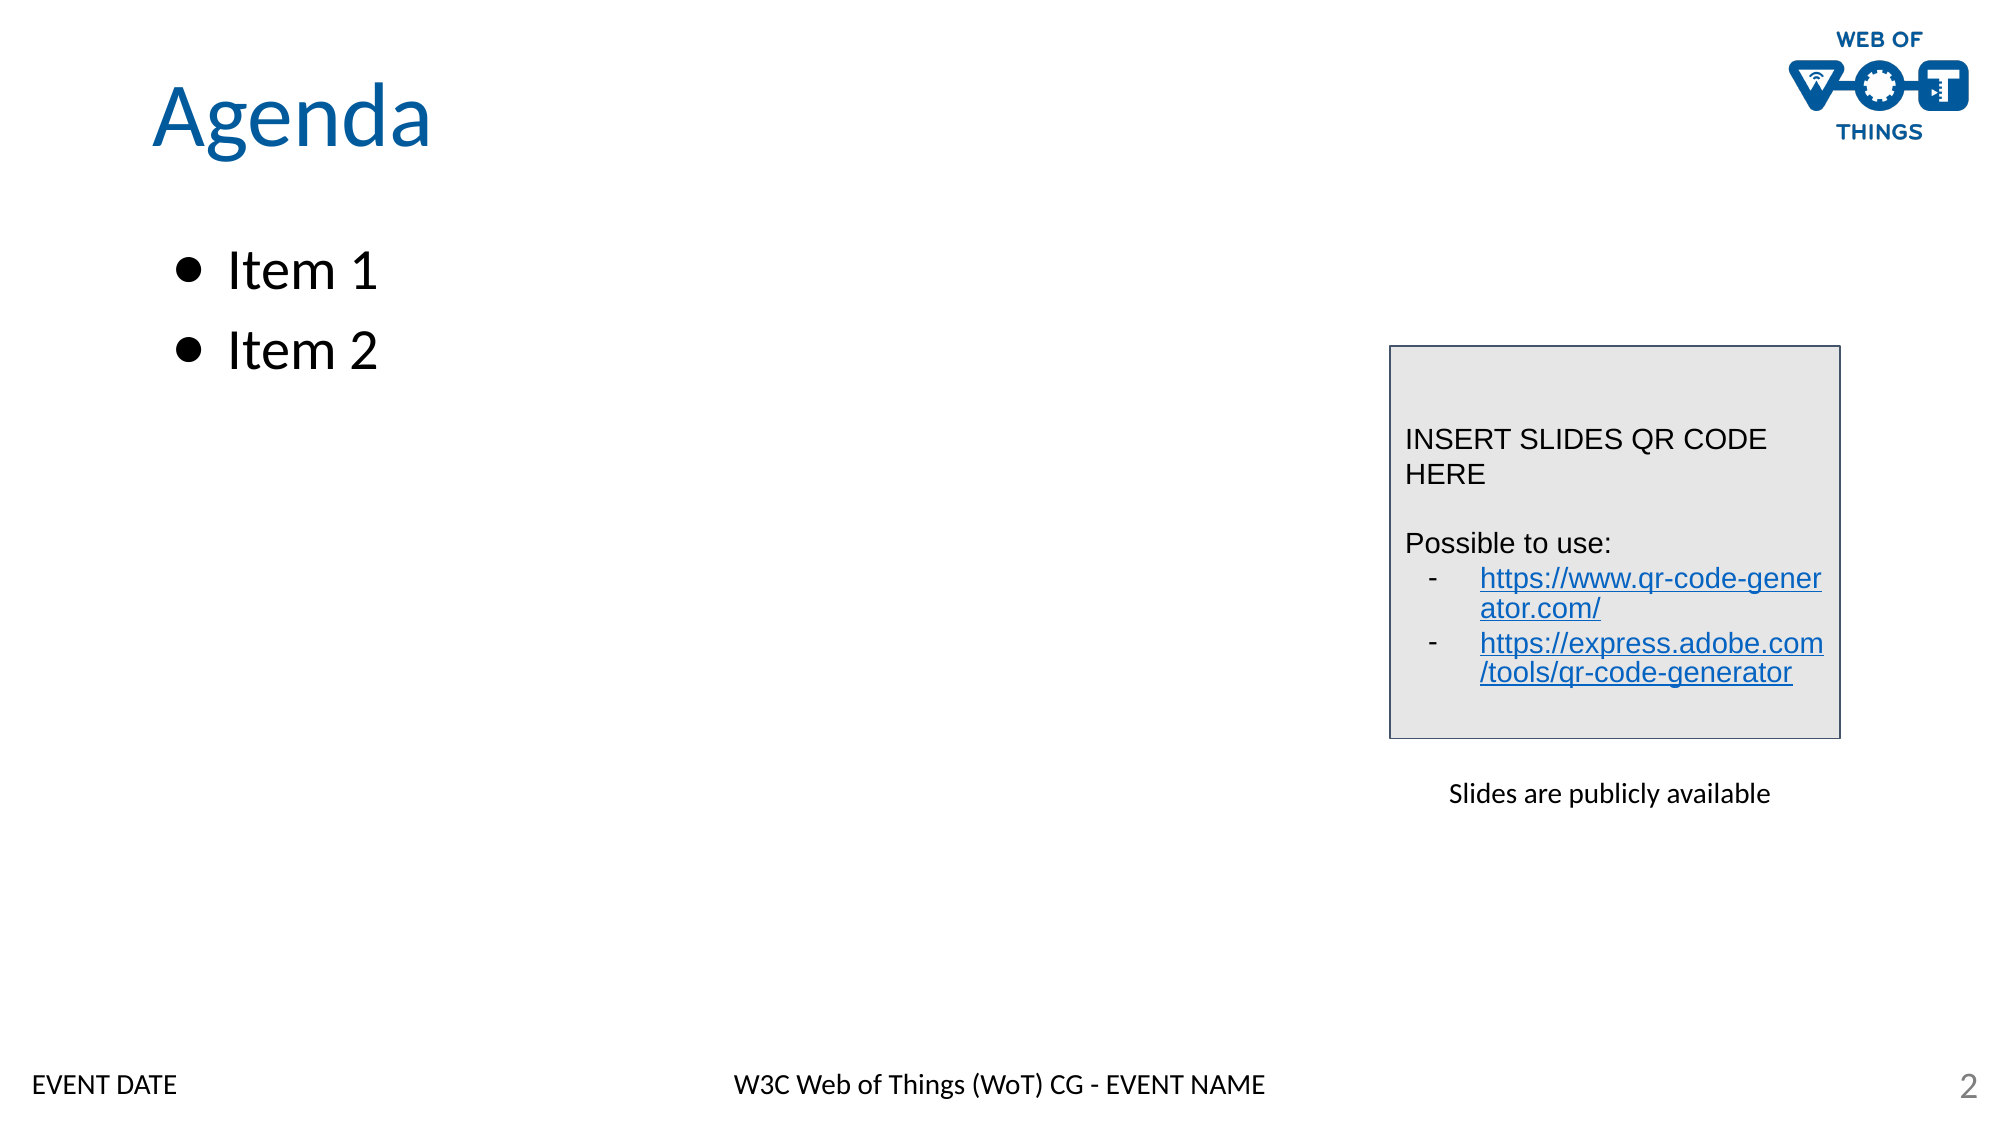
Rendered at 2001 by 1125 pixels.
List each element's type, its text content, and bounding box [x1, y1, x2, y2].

title Agenda [137, 59, 1863, 212]
slide_number 1 [1911, 1053, 1994, 1114]
picture [1768, 19, 1989, 152]
list Item 1 Item 2 [137, 212, 1863, 1014]
text_box INSERT SLIDES QR CODE HERE Possible to use: https://www.qr-code-generator.com/ https://express.adobe.com/tools/qr-code-generator [1390, 345, 1841, 739]
text_box Slides are publicly available [1385, 759, 1836, 825]
